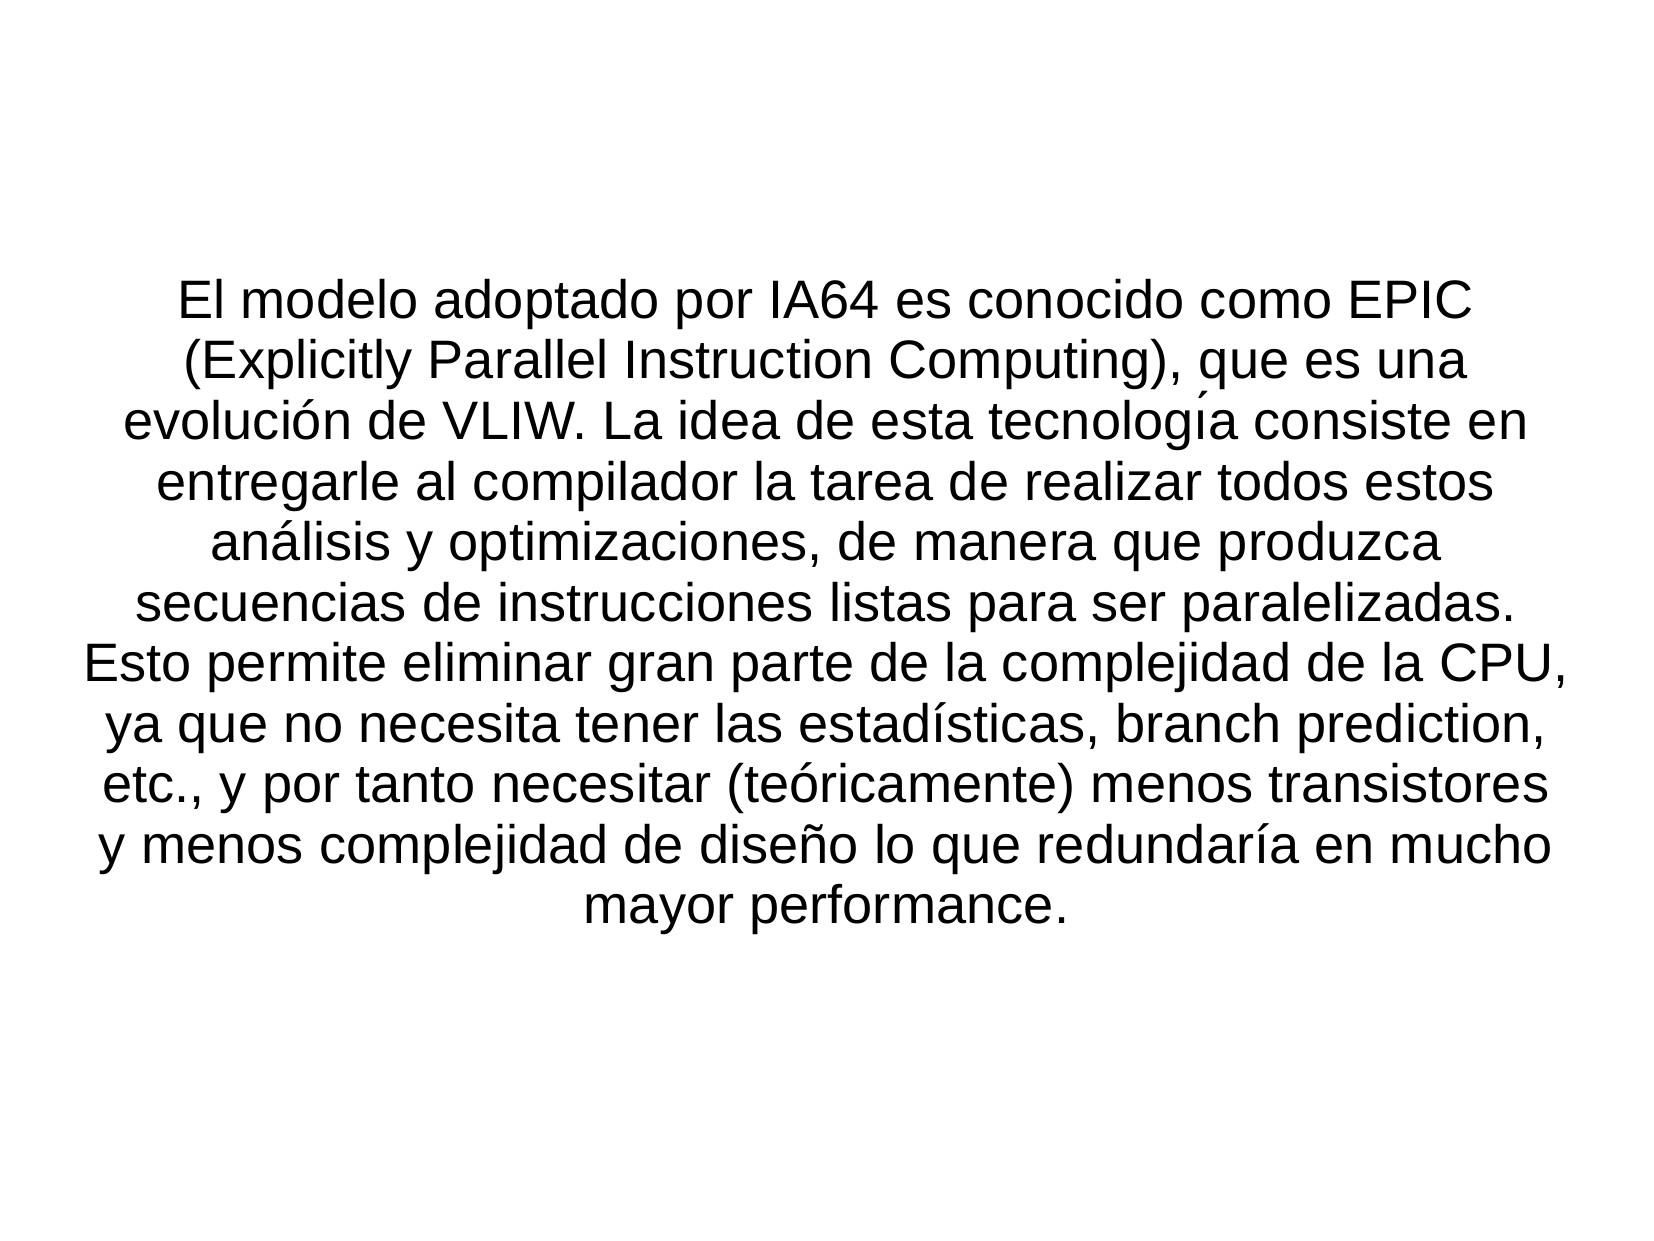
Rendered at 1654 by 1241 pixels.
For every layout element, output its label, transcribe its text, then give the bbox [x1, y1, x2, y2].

subtitle El modelo adoptado por IA64 es conocido como EPIC (Explicitly Parallel Instruction Computing), que es una evolución de VLIW. La idea de esta tecnologı́a consiste en entregarle al compilador la tarea de realizar todos estos análisis y optimizaciones, de manera que produzca secuencias de instrucciones listas para ser paralelizadas. Esto permite eliminar gran parte de la complejidad de la CPU, ya que no necesita tener las estadísticas, branch prediction, etc., y por tanto necesitar (teóricamente) menos transistores y menos complejidad de diseño lo que redundaría en mucho mayor performance. [82, 118, 1571, 1087]
